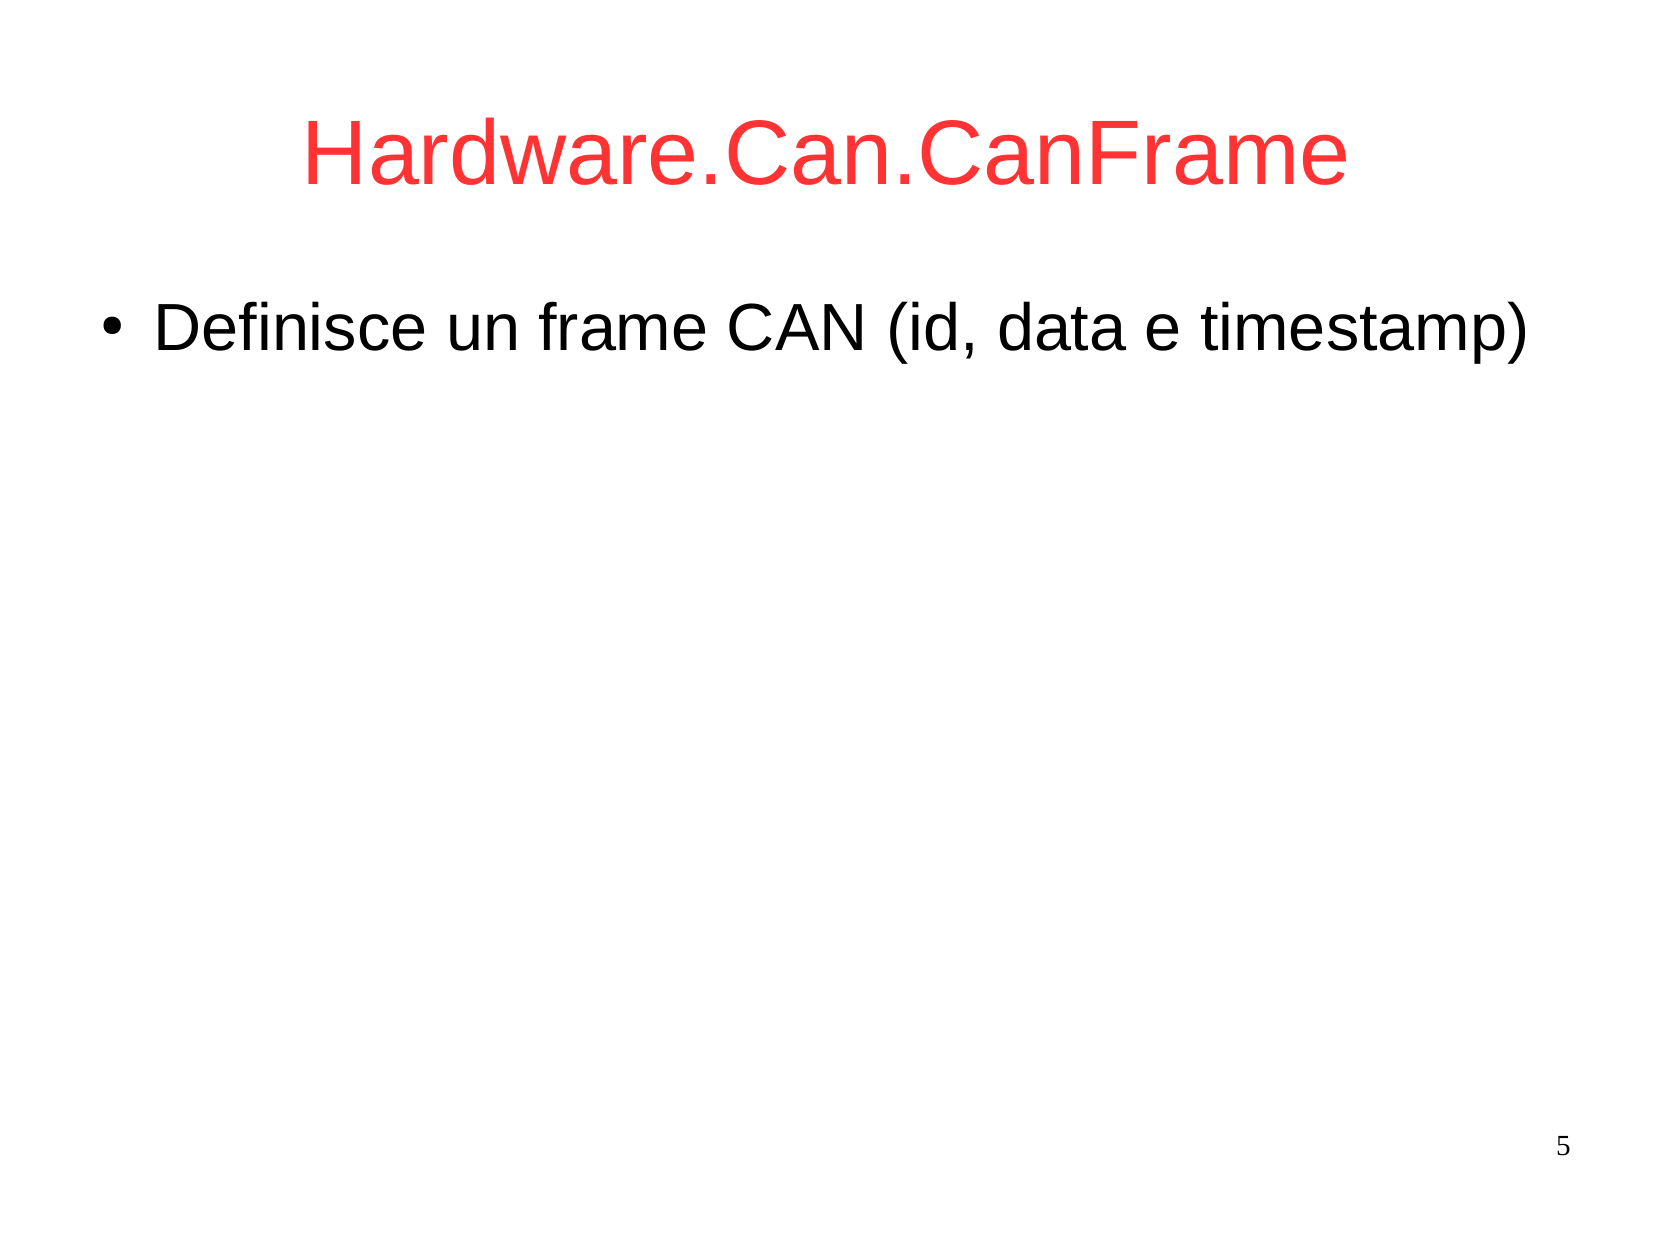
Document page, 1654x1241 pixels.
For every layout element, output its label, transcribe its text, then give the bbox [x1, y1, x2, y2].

list Definisce un frame CAN (id, data e timestamp) [82, 290, 1571, 1109]
title Hardware.Can.CanFrame [82, 49, 1571, 257]
